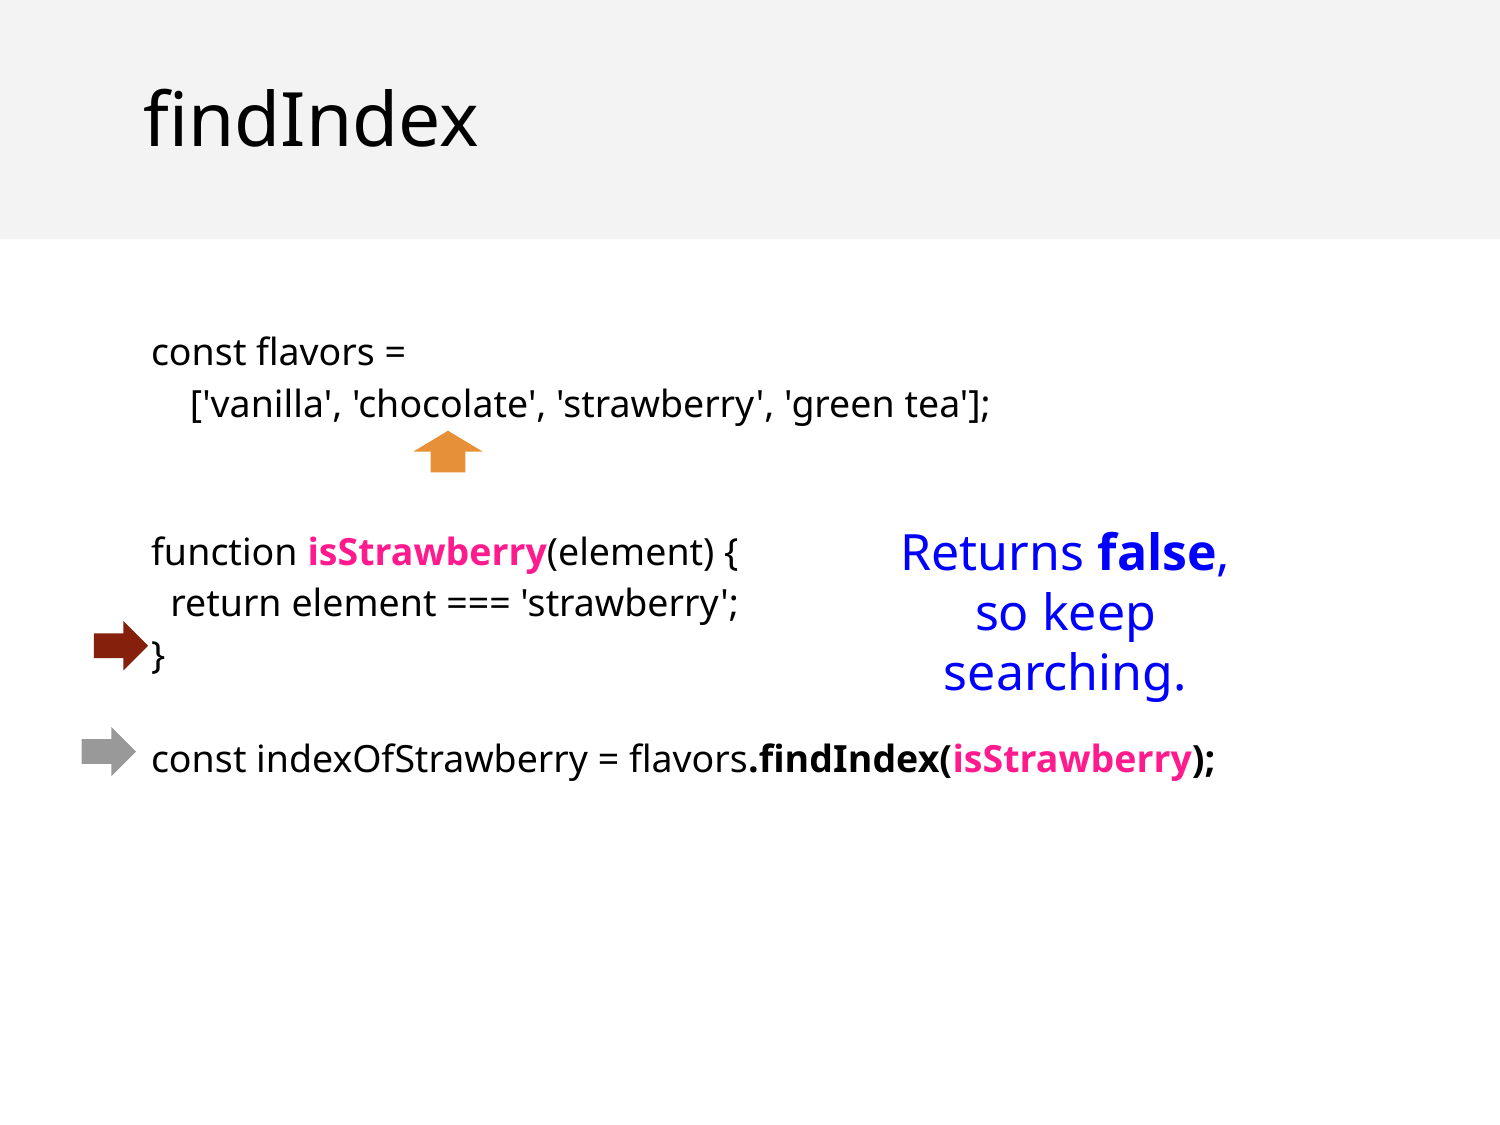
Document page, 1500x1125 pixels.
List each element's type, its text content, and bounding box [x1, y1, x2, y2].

text_box Returns false, so keep searching. [875, 505, 1256, 647]
text_box [413, 430, 483, 473]
text_box [81, 726, 137, 777]
text_box const flavors = ['vanilla', 'chocolate', 'strawberry', 'green tea']; [135, 306, 1380, 448]
text_box [93, 620, 149, 671]
title findIndex [128, 56, 1372, 183]
text_box function isStrawberry(element) { return element === 'strawberry'; } const indexOfStrawberry = flavors.findIndex(isStrawberry); [135, 505, 1380, 807]
